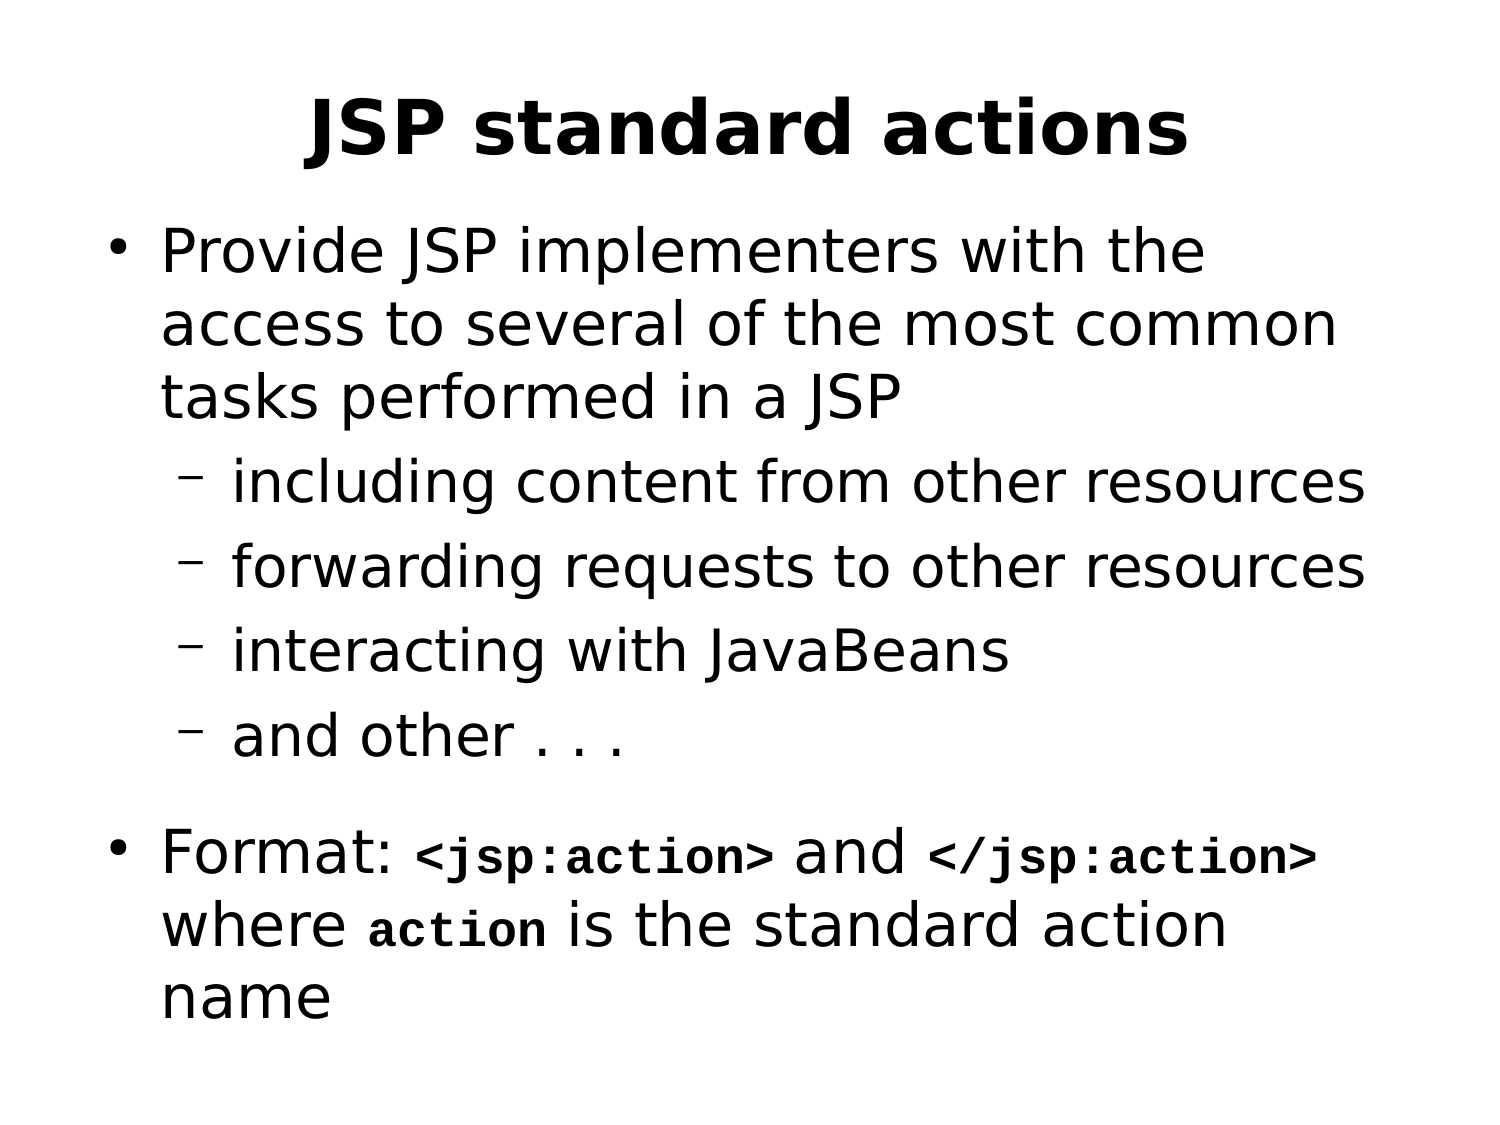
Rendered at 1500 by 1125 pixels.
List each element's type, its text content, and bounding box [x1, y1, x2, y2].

list Provide JSP implementers with the access to several of the most common tasks performed in a JSP including content from other resources forwarding requests to other resources interacting with JavaBeans and other . . . Format: <jsp:action> and </jsp:action> where action is the standard action name [75, 204, 1395, 1075]
title JSP standard actions [75, 44, 1425, 177]
